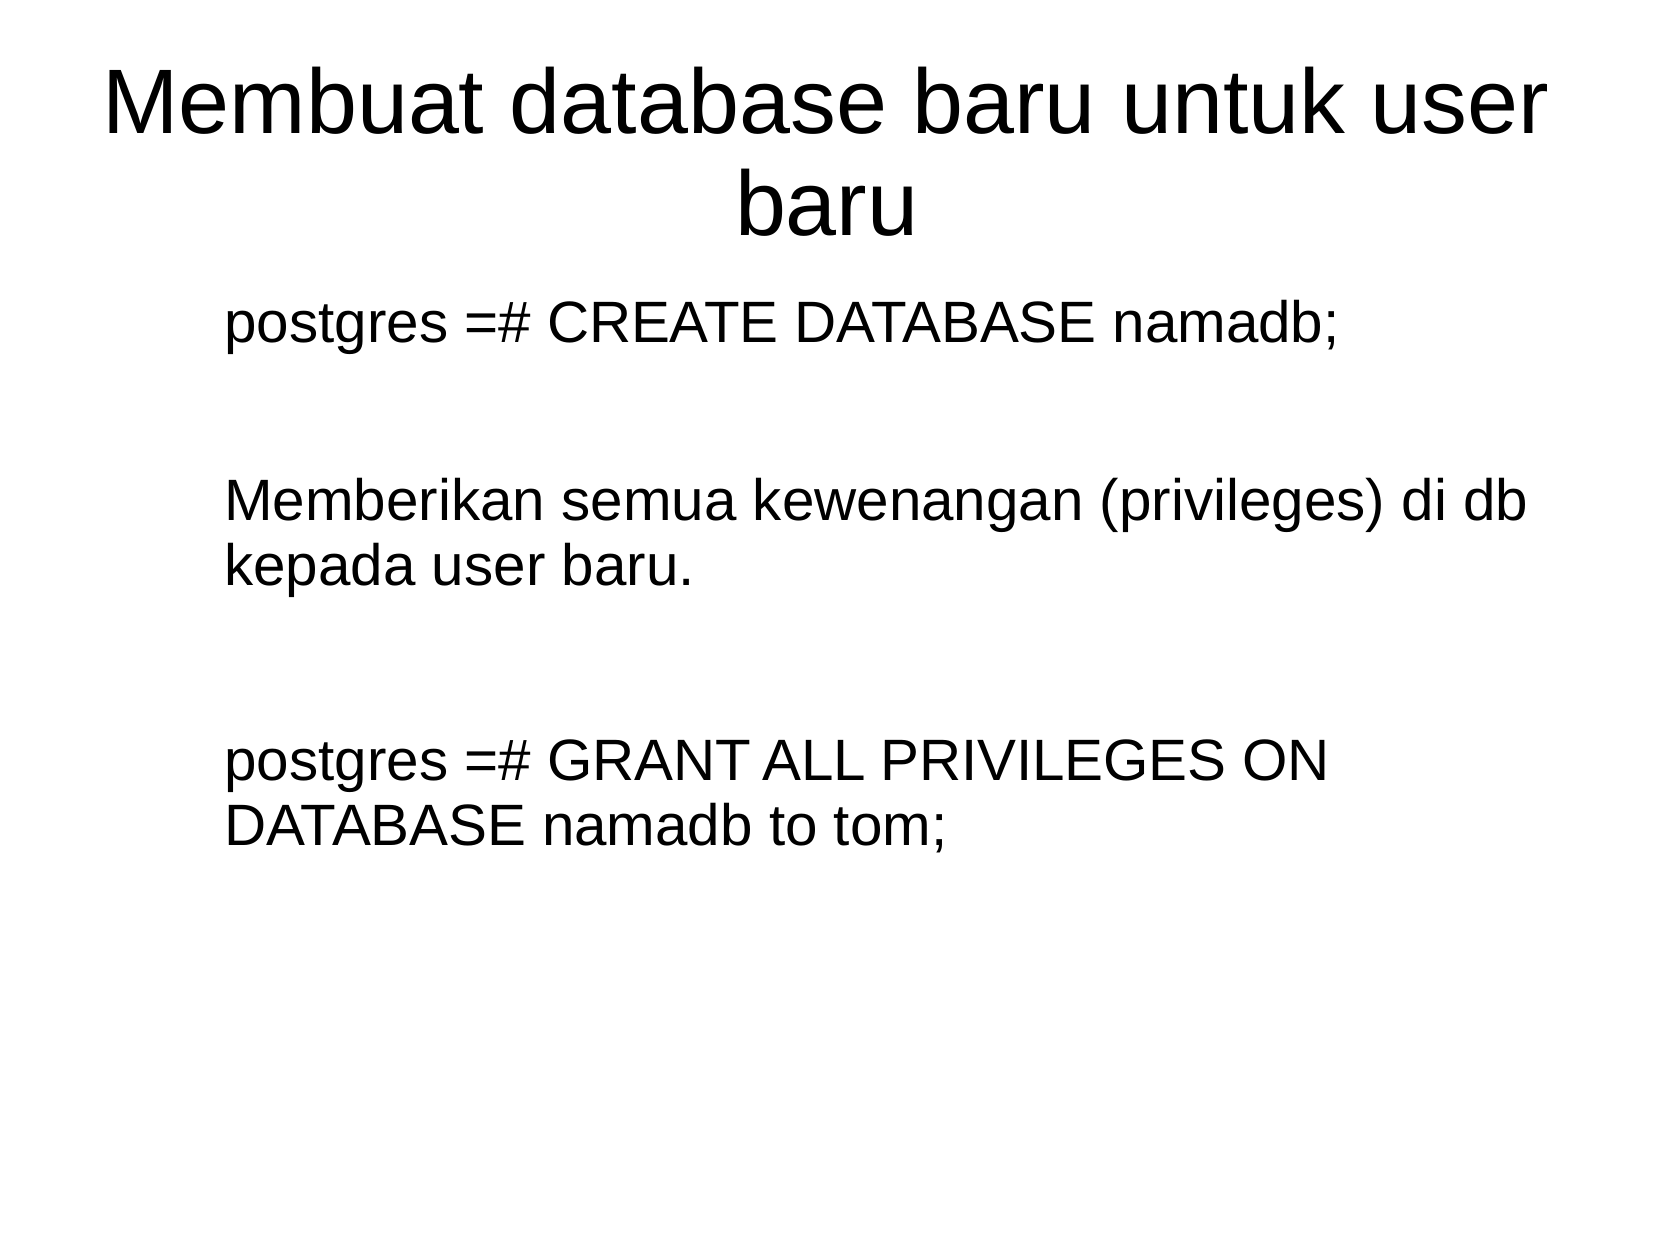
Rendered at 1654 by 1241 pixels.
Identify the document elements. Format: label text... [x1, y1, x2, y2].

title Membuat database baru untuk user baru [82, 49, 1571, 257]
list postgres =# CREATE DATABASE namadb; Memberikan semua kewenangan (privileges) di db kepada user baru. postgres =# GRANT ALL PRIVILEGES ON DATABASE namadb to tom; [82, 290, 1571, 1010]
